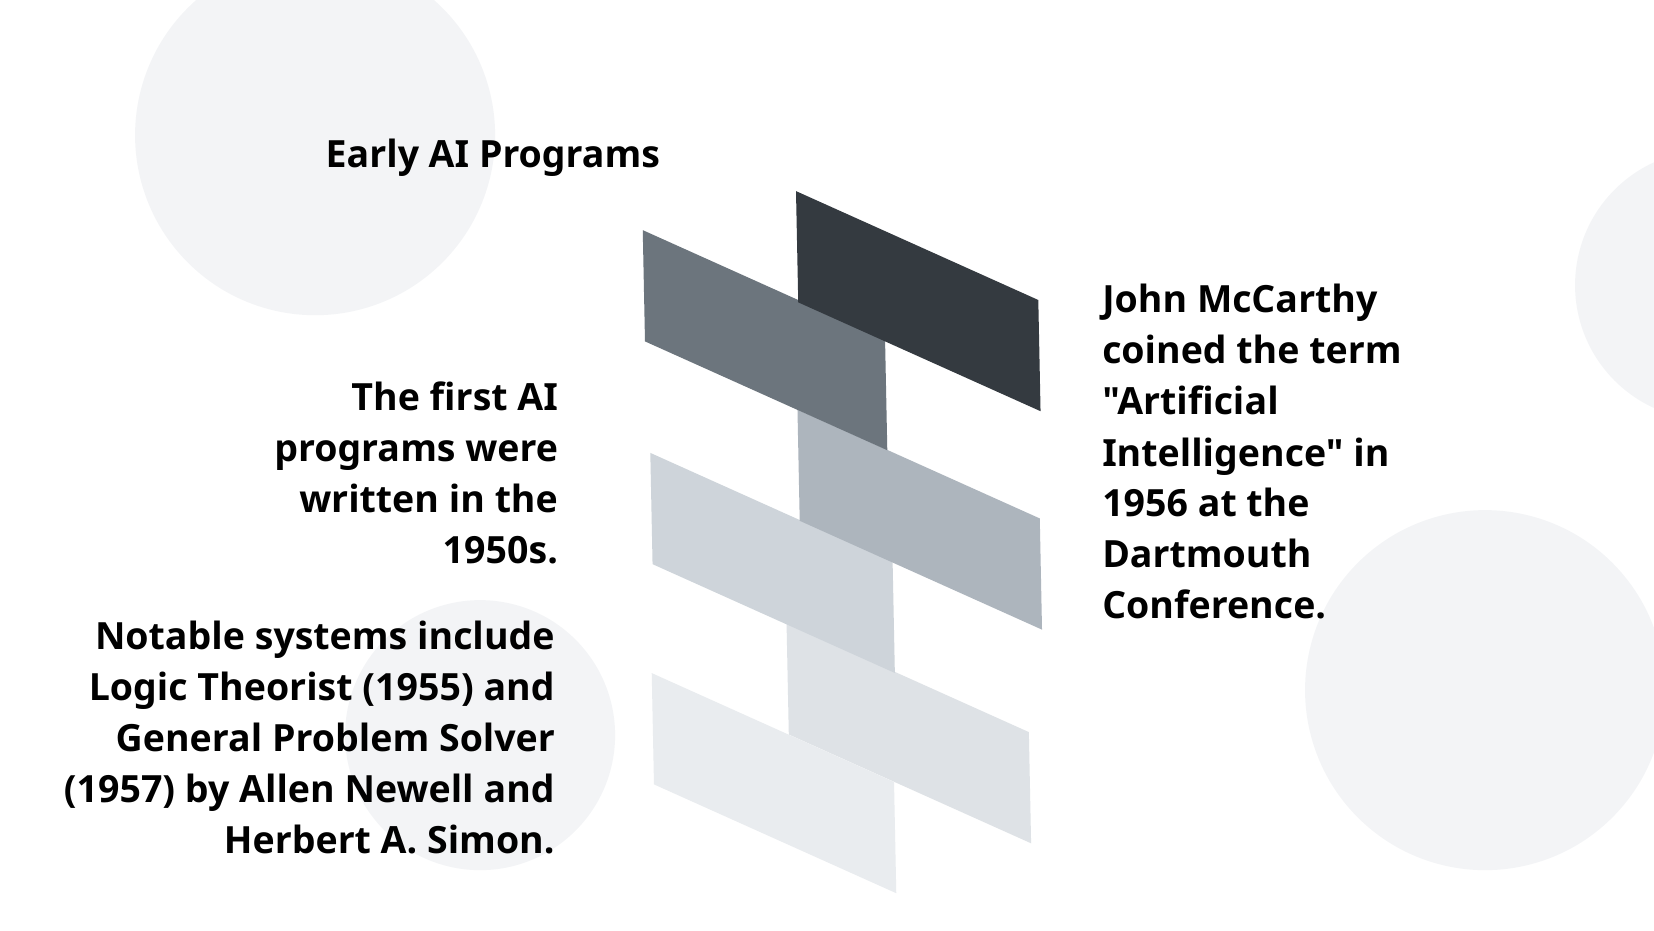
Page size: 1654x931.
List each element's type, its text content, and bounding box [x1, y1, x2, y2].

text_box John McCarthy coined the term "Artificial Intelligence" in 1956 at the Dartmouth Conference. [1087, 265, 1418, 638]
text_box Early AI Programs [240, 120, 676, 237]
text_box Notable systems include Logic Theorist (1955) and General Problem Solver (1957) by Allen Newell and Herbert A. Simon. [0, 602, 571, 931]
text_box The first AI programs were written in the 1950s. [243, 362, 574, 582]
